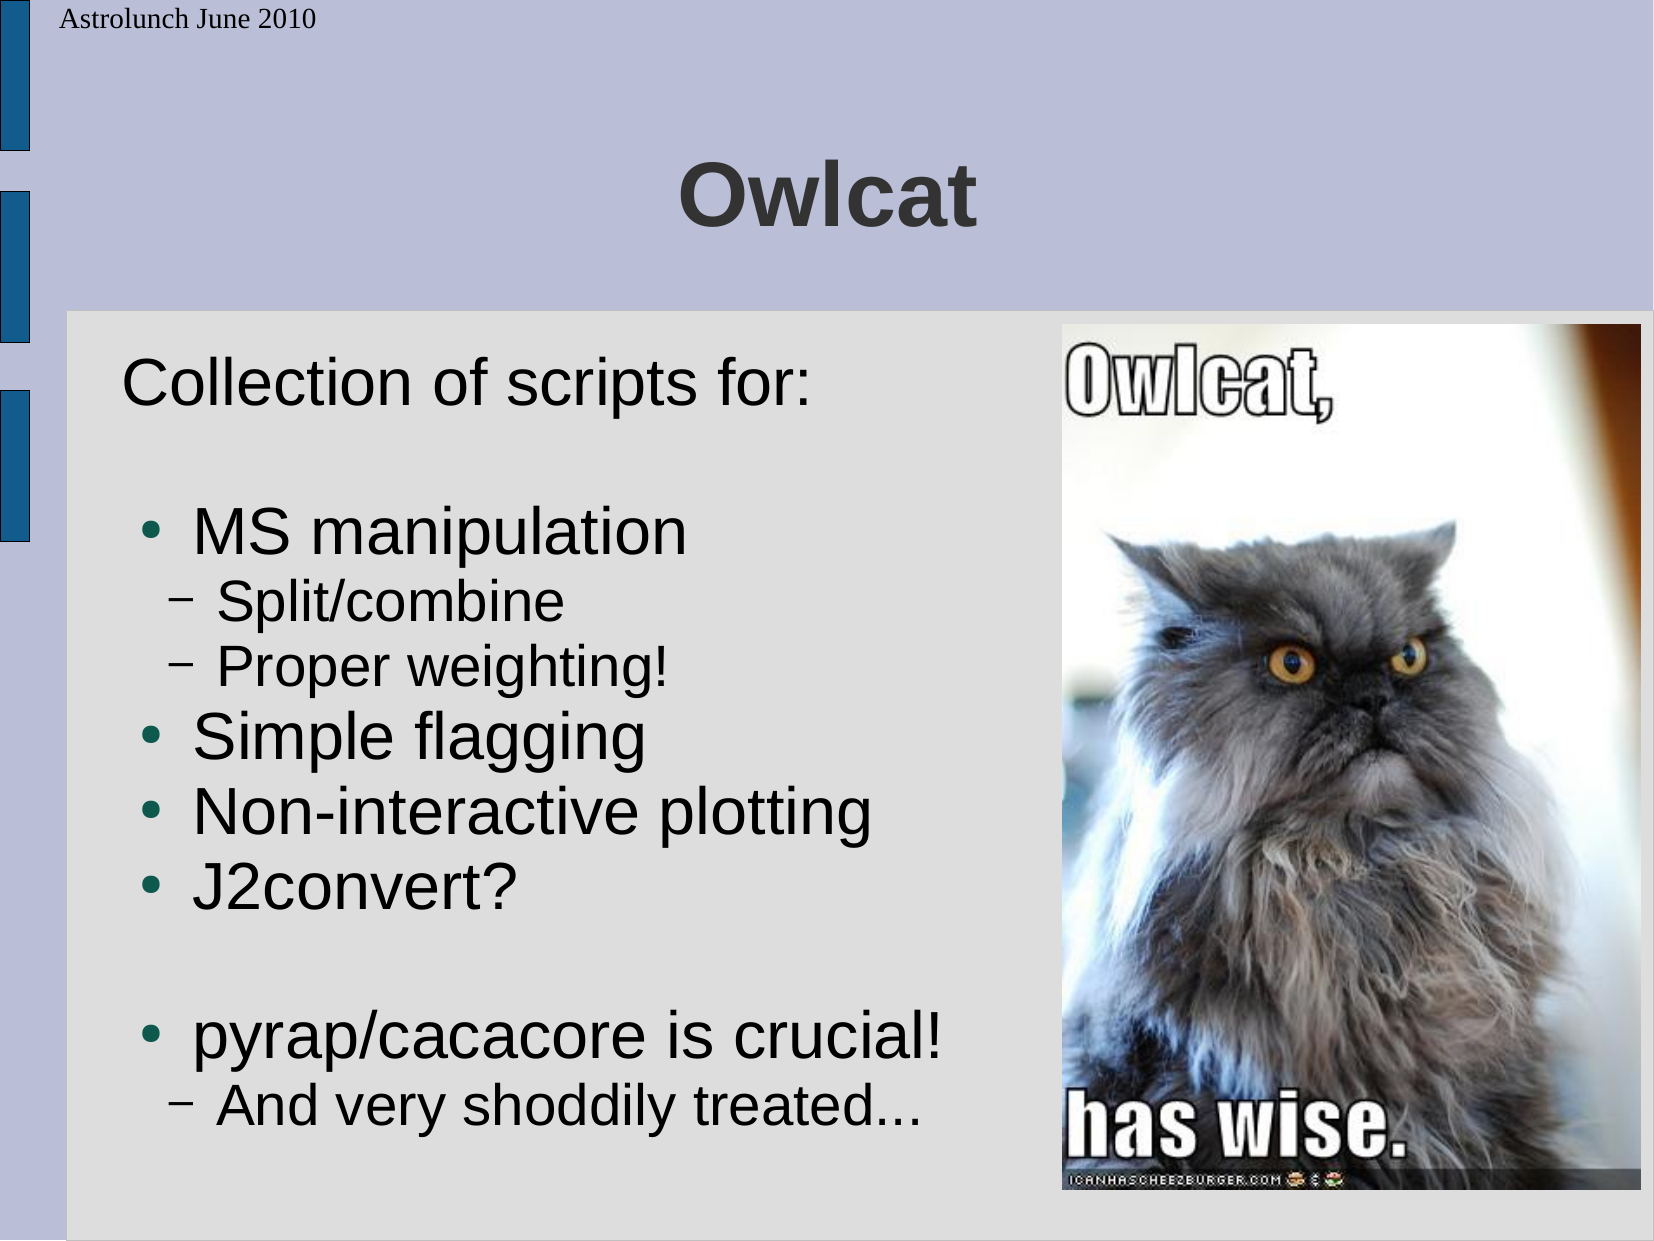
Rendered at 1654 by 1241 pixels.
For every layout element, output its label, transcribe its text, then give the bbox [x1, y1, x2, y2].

title Owlcat [121, 98, 1534, 291]
picture [1062, 324, 1641, 1190]
list Collection of scripts for: MS manipulation Split/combine Proper weighting! Simple flagging Non-interactive plotting J2convert? pyrap/cacacore is crucial! And very shoddily treated... [121, 344, 1062, 1149]
